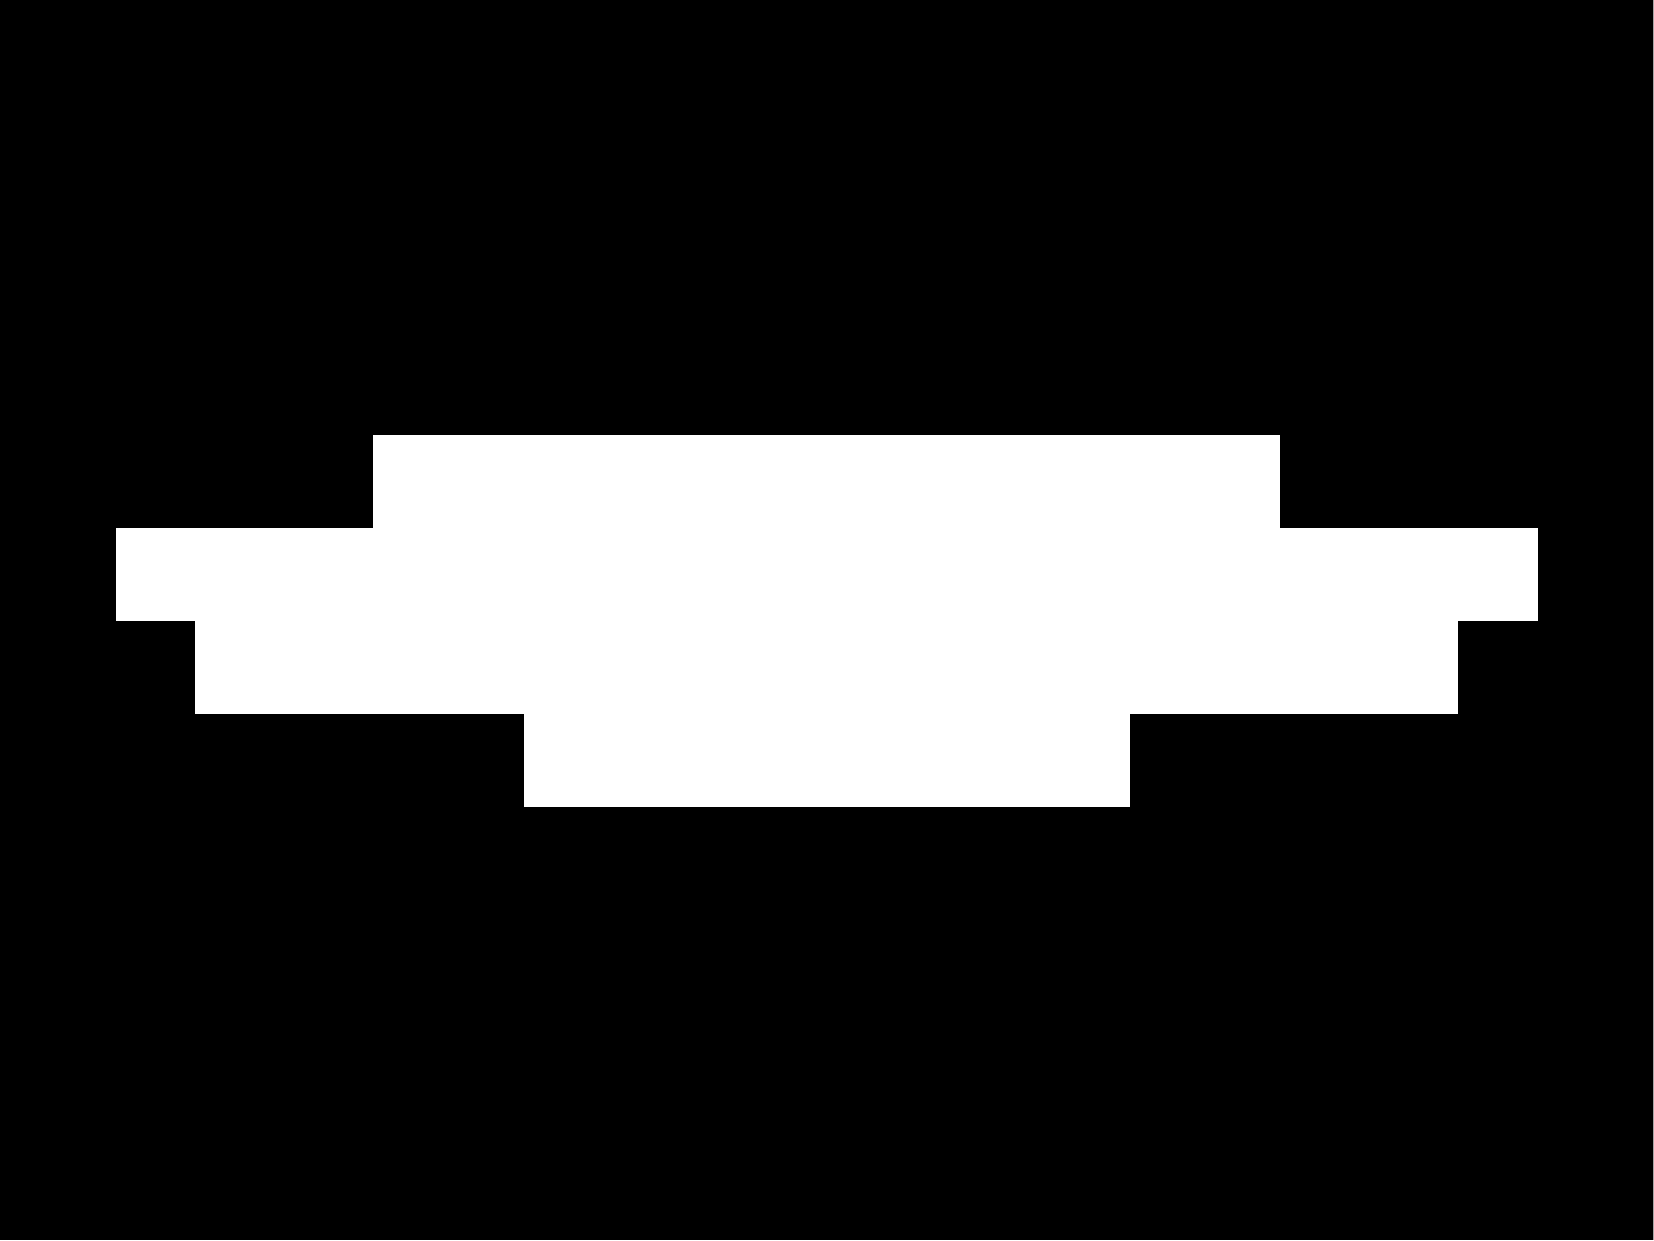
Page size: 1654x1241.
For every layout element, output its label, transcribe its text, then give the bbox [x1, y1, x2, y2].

subtitle Eu não preciso entender O que só minha fé é capaz de explicar Apenas tenho que entregar o meu melhor e adorar. [82, 49, 1571, 1193]
